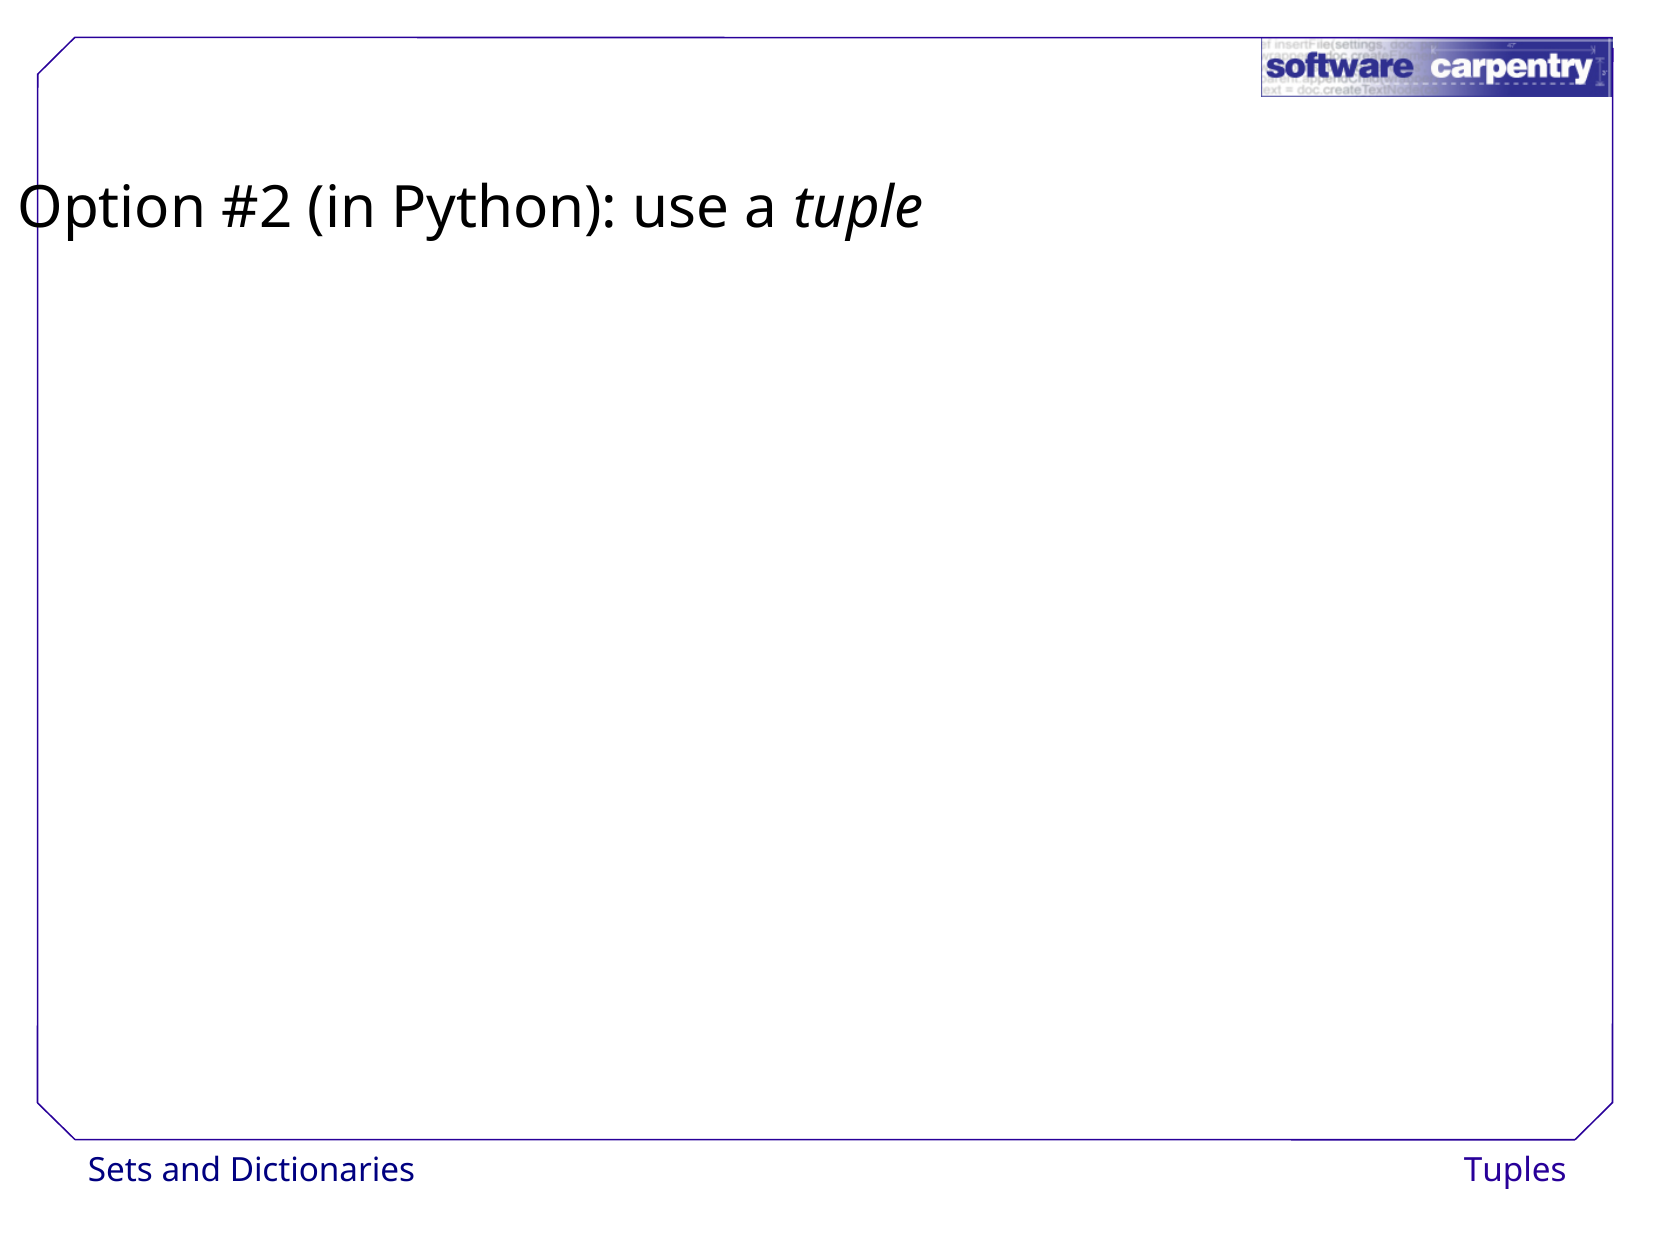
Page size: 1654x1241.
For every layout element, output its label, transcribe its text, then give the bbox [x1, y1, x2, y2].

text_box Option #2 (in Python): use a tuple [3, 126, 1089, 248]
picture [1261, 39, 1613, 97]
